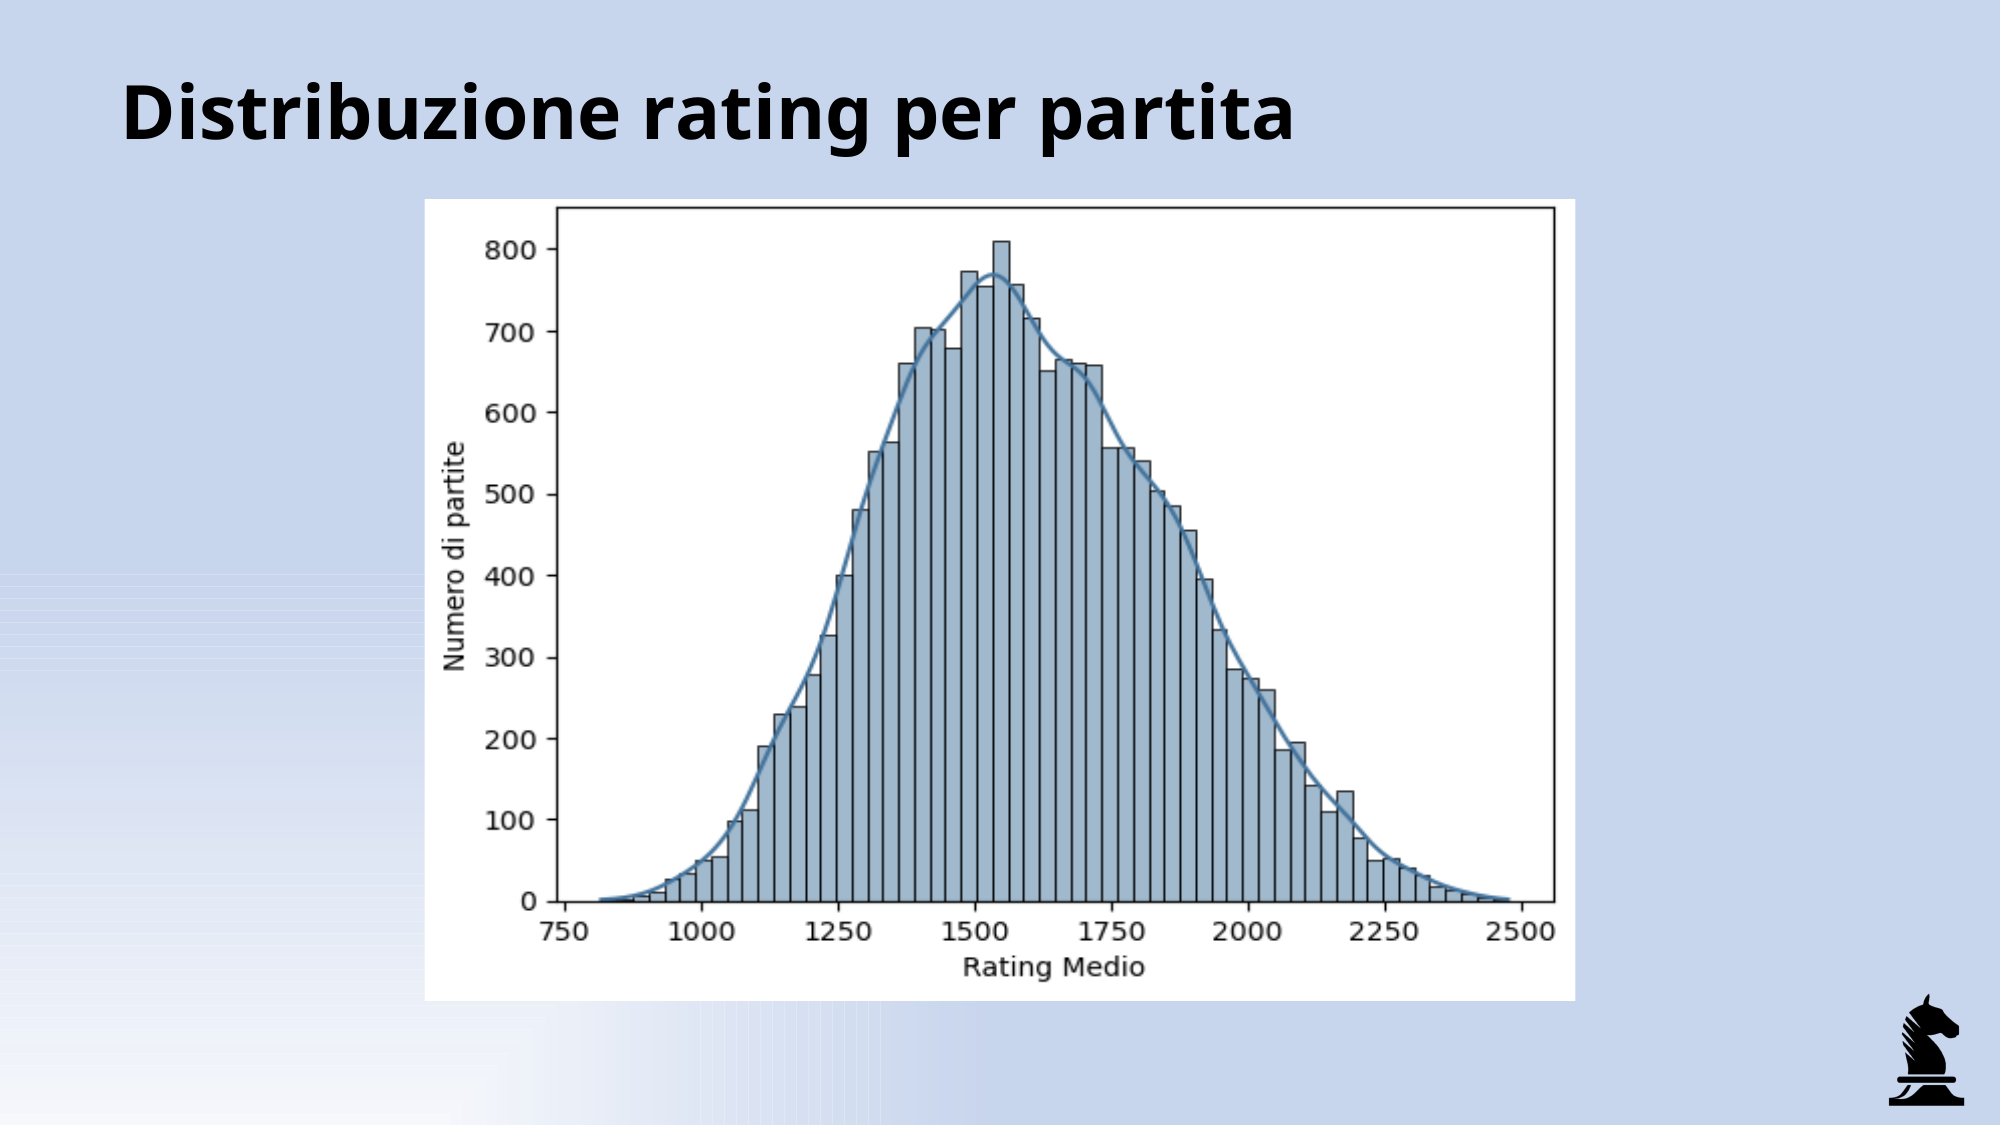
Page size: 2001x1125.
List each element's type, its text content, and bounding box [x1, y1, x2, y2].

text_box Distribuzione rating per partita [105, 56, 1895, 163]
picture [424, 199, 1576, 1001]
picture [1850, 975, 2000, 1125]
